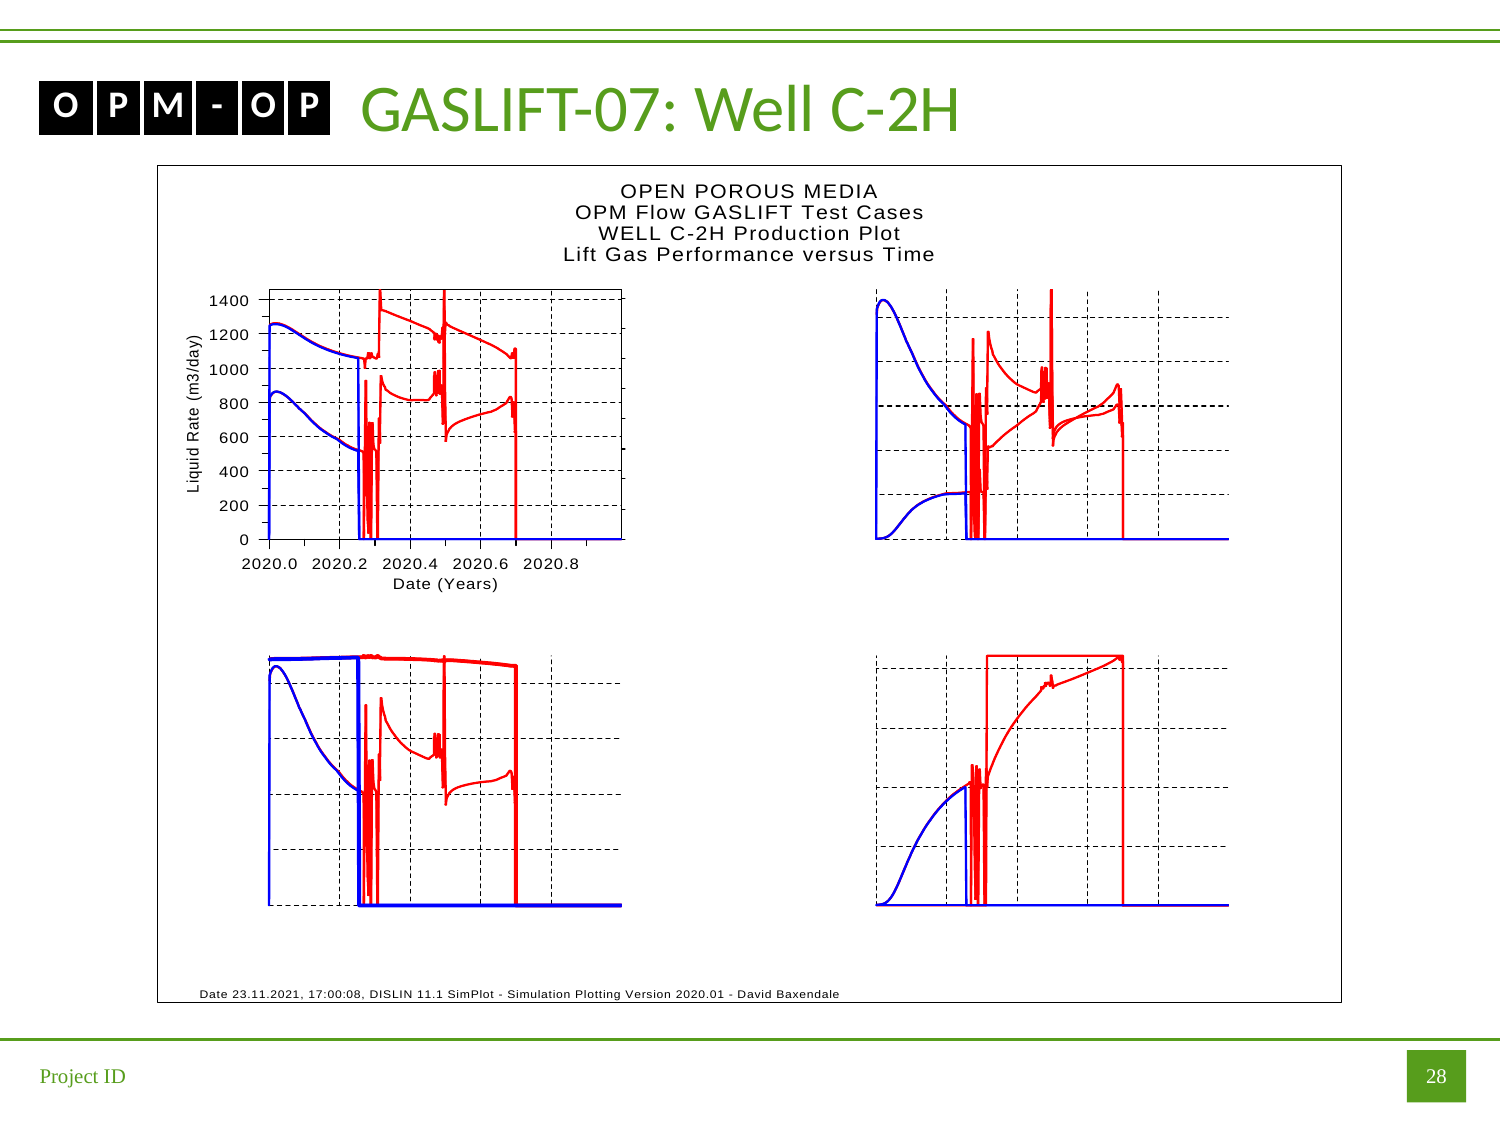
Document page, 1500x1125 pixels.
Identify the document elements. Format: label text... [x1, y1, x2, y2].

title GASLIFT-07: well C-2H [360, 77, 1425, 153]
picture [157, 165, 1343, 1004]
